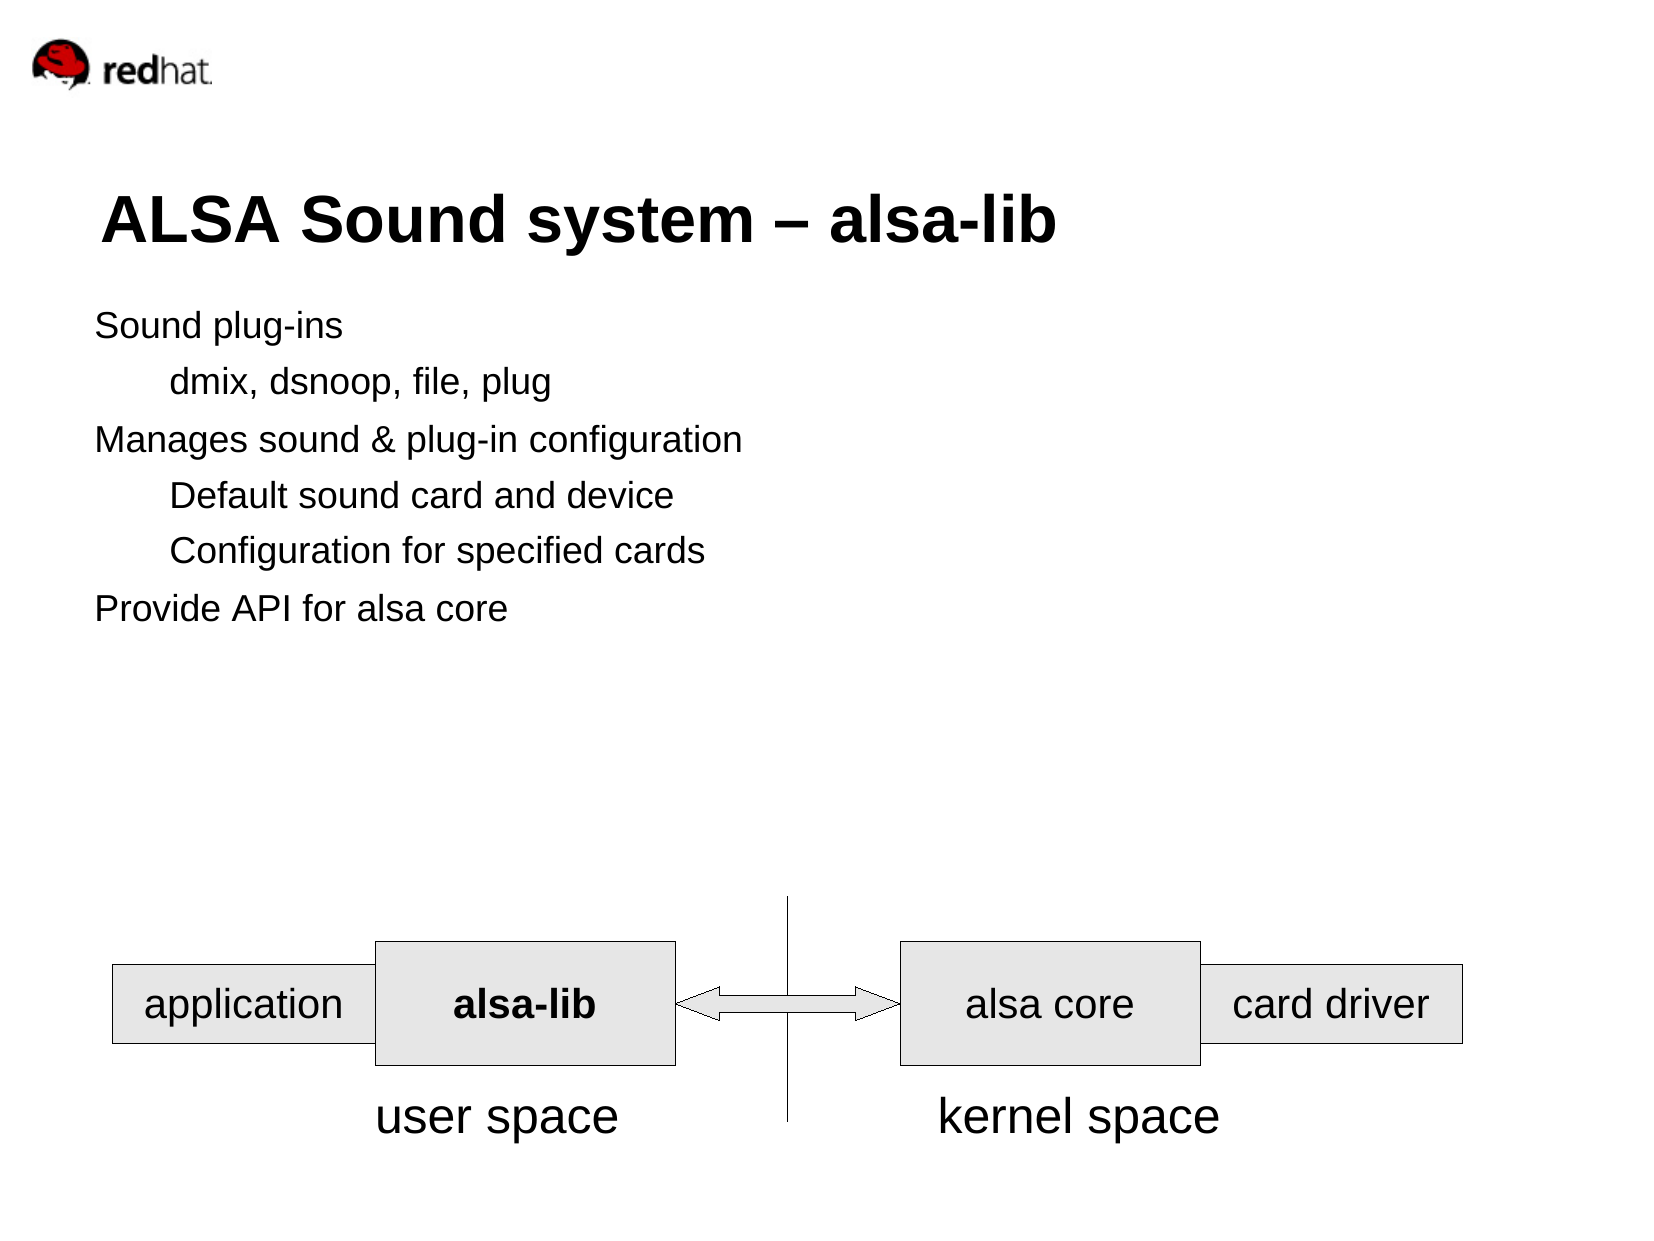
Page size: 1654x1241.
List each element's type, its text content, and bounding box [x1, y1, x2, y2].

text_box alsa-lib [375, 941, 676, 1066]
picture [31, 37, 212, 98]
text_box kernel space [937, 1088, 1221, 1163]
text_box application [112, 964, 375, 1044]
title ALSA Sound system – alsa-lib [100, 164, 1506, 275]
text_box alsa core [900, 941, 1201, 1066]
text_box card driver [1200, 964, 1463, 1044]
list Sound plug-ins dmix, dsnoop, file, plug Manages sound & plug-in configuration Default sound card and device Configuration for specified cards Provide API for alsa core [94, 304, 1500, 1174]
text_box [675, 986, 901, 1021]
text_box user space [375, 1088, 620, 1163]
